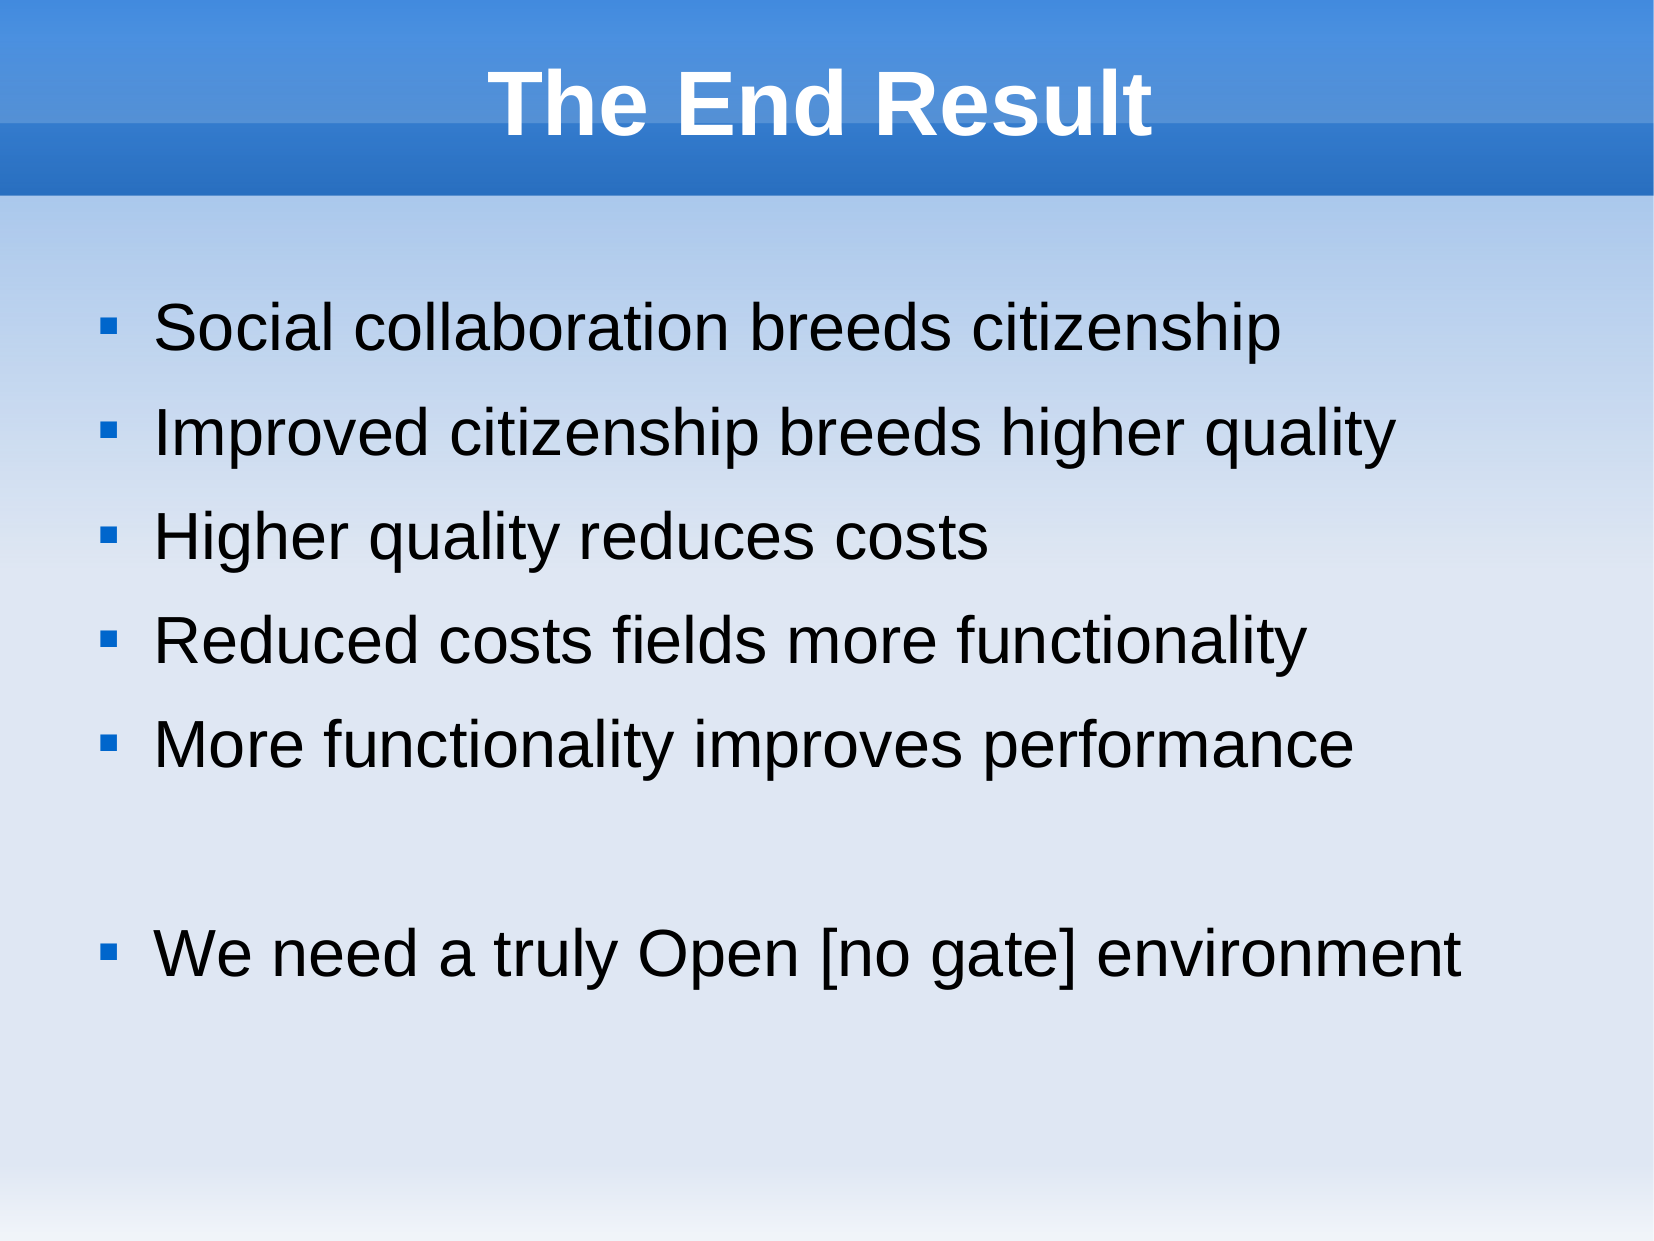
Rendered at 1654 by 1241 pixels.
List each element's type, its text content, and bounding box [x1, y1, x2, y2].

title The End Result [76, 7, 1565, 200]
picture [0, 0, 1654, 1241]
list Social collaboration breeds citizenship Improved citizenship breeds higher quality Higher quality reduces costs Reduced costs fields more functionality More functionality improves performance We need a truly Open [no gate] environment [82, 290, 1571, 1094]
